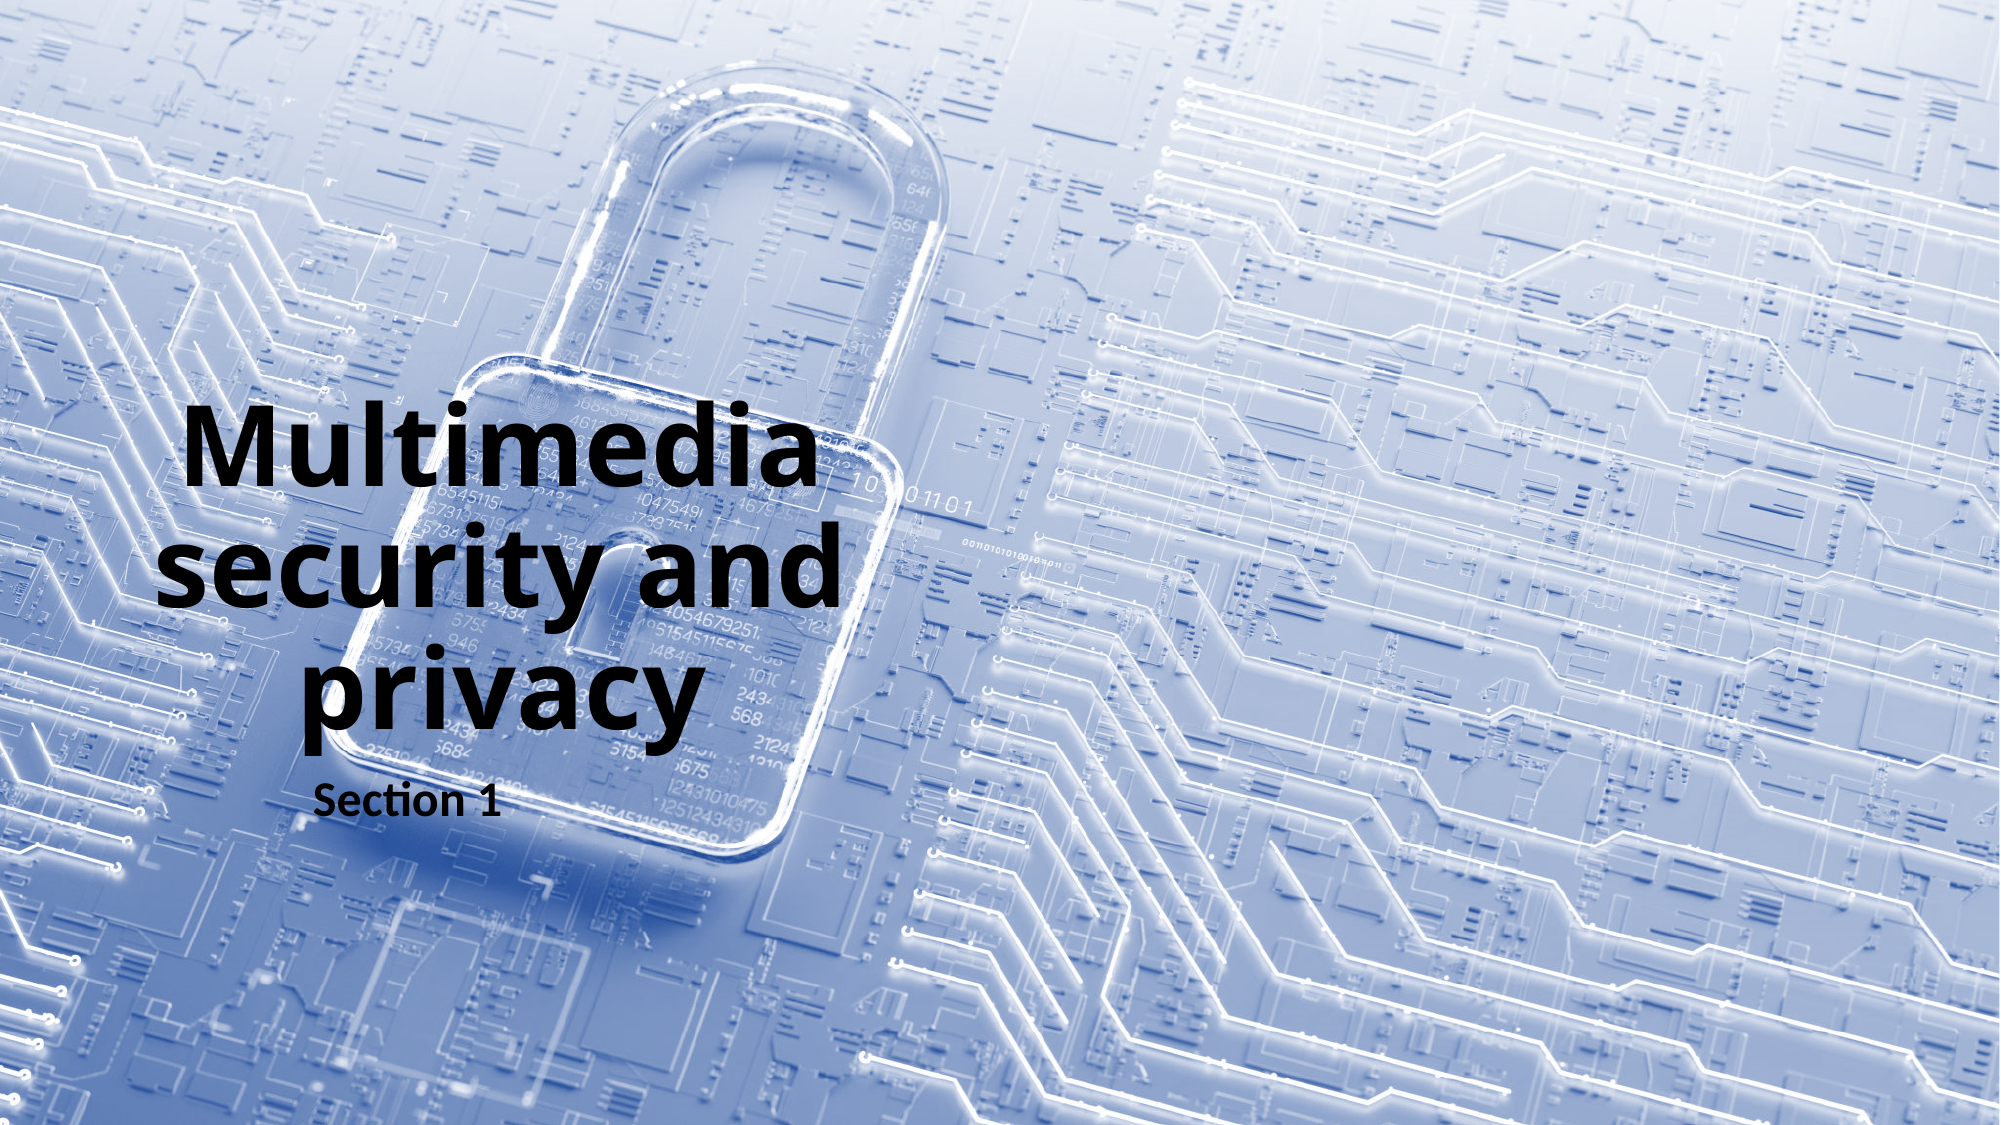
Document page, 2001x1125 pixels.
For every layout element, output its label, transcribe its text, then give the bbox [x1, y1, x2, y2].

picture [0, 0, 2000, 1125]
subtitle Section 1 [105, 766, 711, 917]
title Multimedia security and privacy [105, 381, 897, 747]
